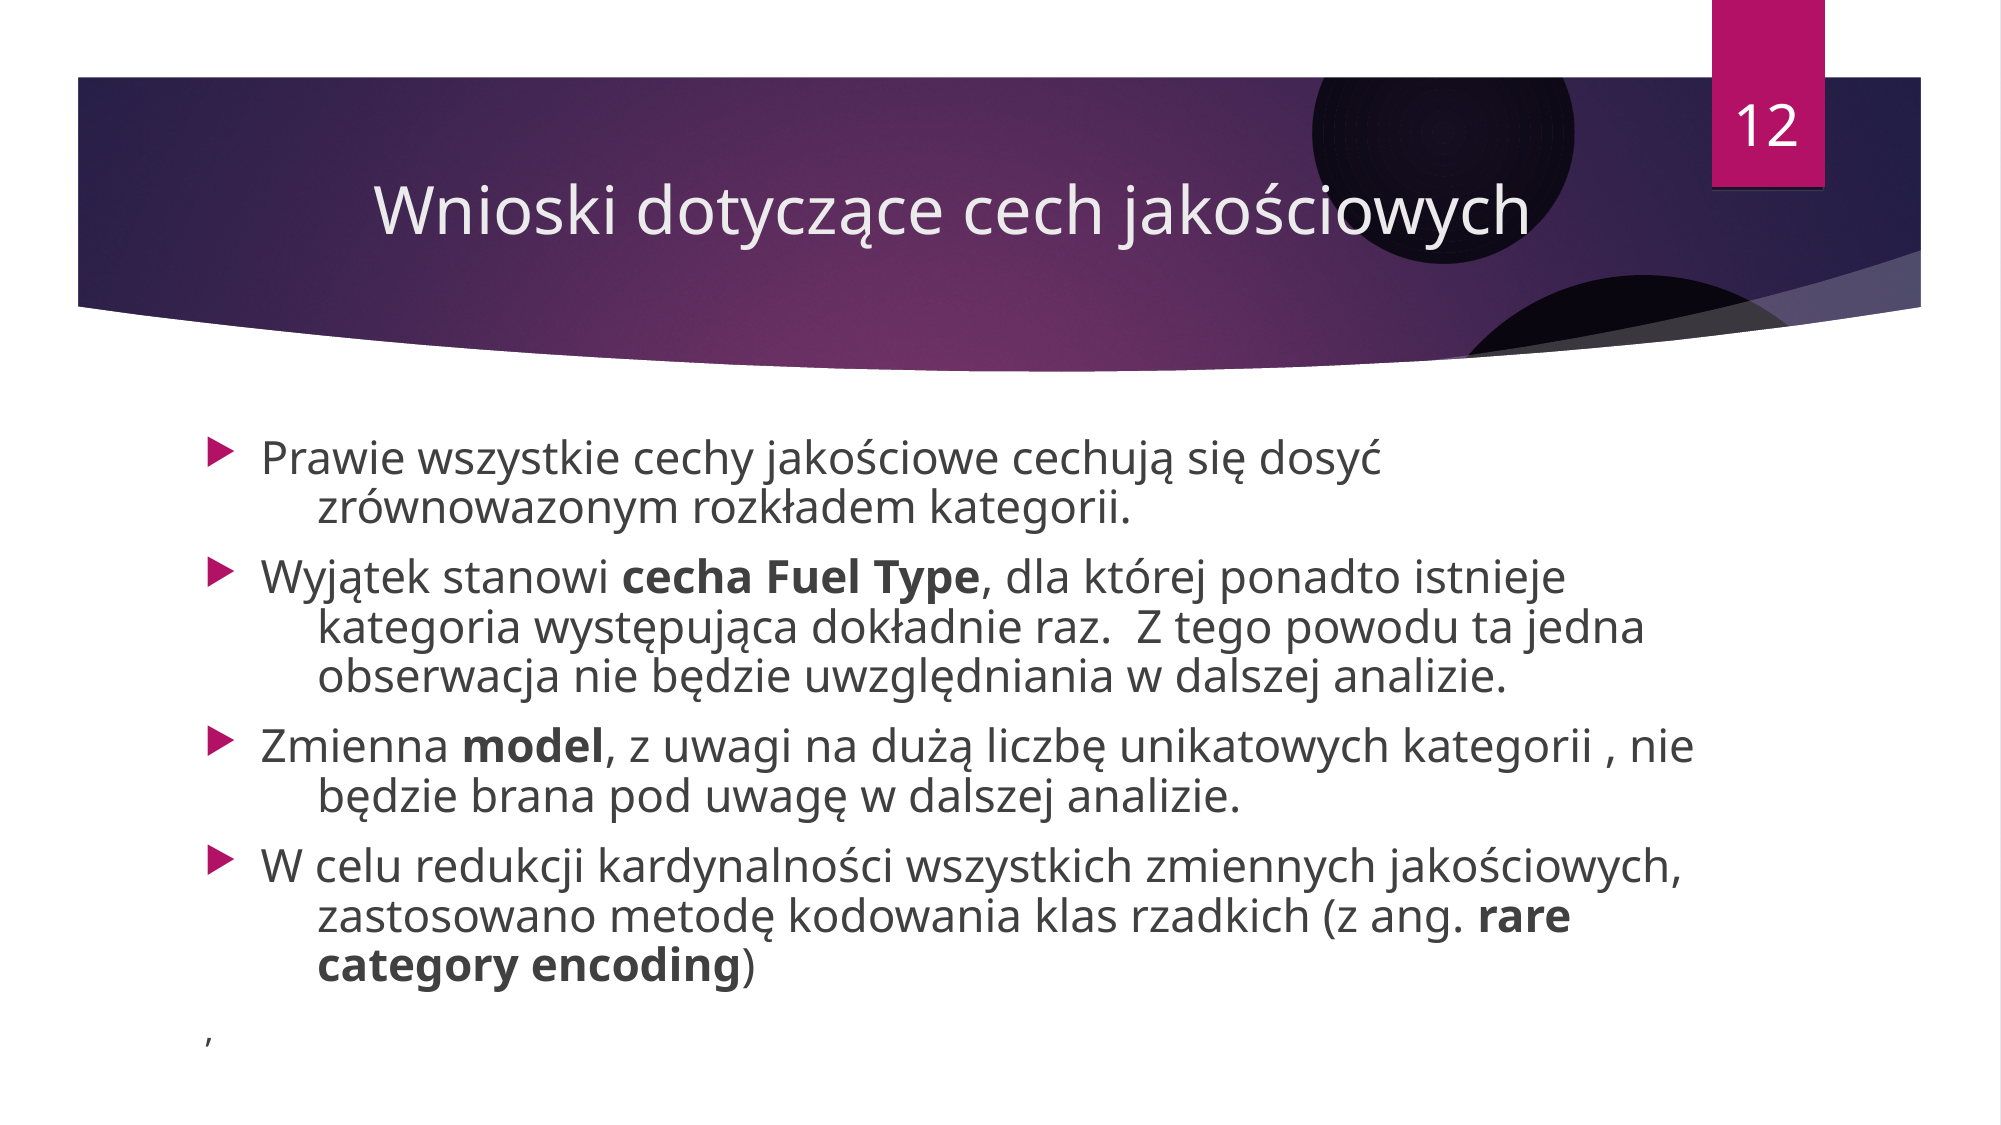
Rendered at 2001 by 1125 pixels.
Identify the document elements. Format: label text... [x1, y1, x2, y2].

text_box [1698, 48, 1836, 175]
title Wnioski dotyczące cech jakościowych [235, 131, 1673, 285]
list Prawie wszystkie cechy jakościowe cechują się dosyć zrównowazonym rozkładem kategorii. Wyjątek stanowi cecha Fuel Type, dla której ponadto istnieje kategoria występująca dokładnie raz. Z tego powodu ta jedna obserwacja nie będzie uwzględniania w dalszej analizie. Zmienna model, z uwagi na dużą liczbę unikatowych kategorii , nie będzie brana pod uwagę w dalszej analizie. W celu redukcji kardynalności wszystkich zmiennych jakościowych, zastosowano metodę kodowania klas rzadkich (z ang. rare category encoding) , [189, 427, 1719, 1070]
